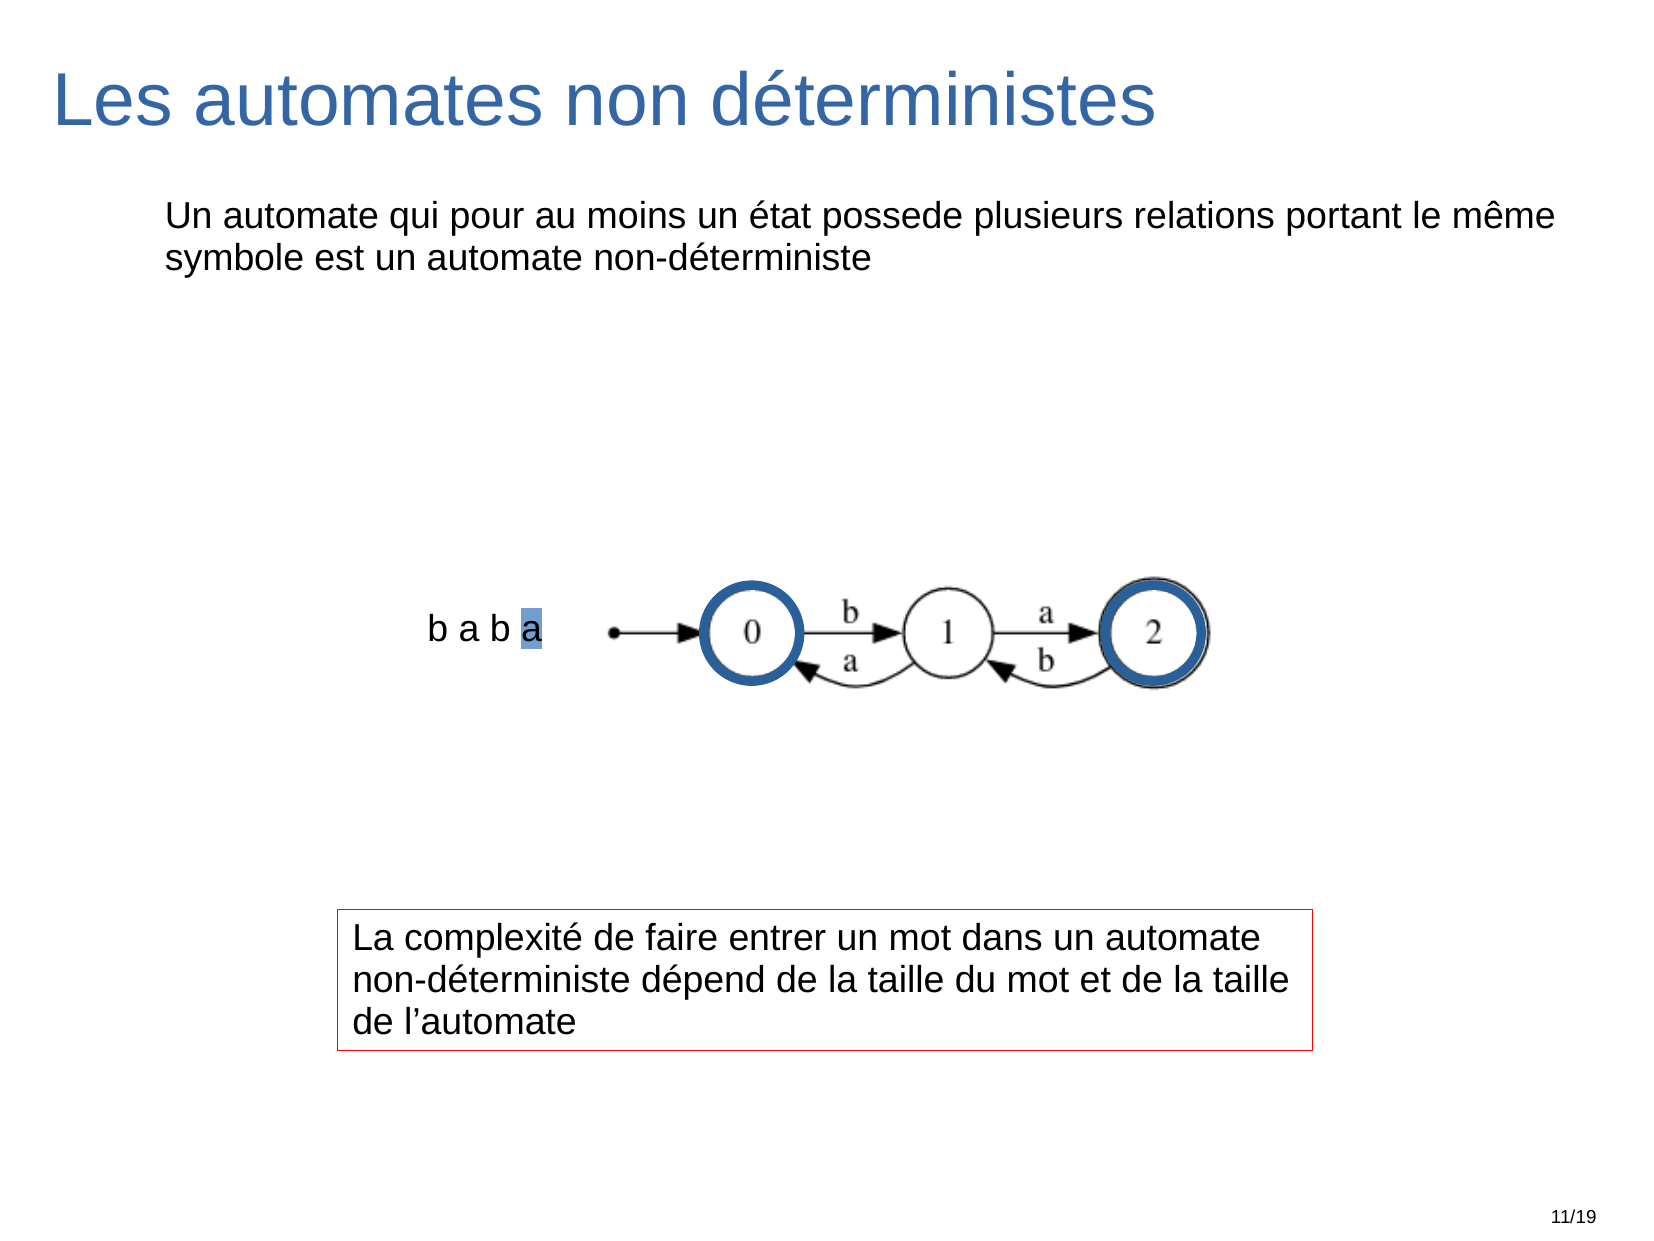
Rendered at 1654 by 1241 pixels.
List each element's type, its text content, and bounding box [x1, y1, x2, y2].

picture [562, 512, 1248, 751]
text_box Un automate qui pour au moins un état possede plusieurs relations portant le même symbole est un automate non-déterministe [150, 187, 1613, 287]
text_box Les automates non déterministes [37, 50, 1238, 151]
text_box b a b a [412, 600, 556, 657]
text_box 11/19 [1536, 1198, 1613, 1235]
text_box La complexité de faire entrer un mot dans un automate non-déterministe dépend de la taille du mot et de la taille de l’automate [337, 909, 1313, 1051]
